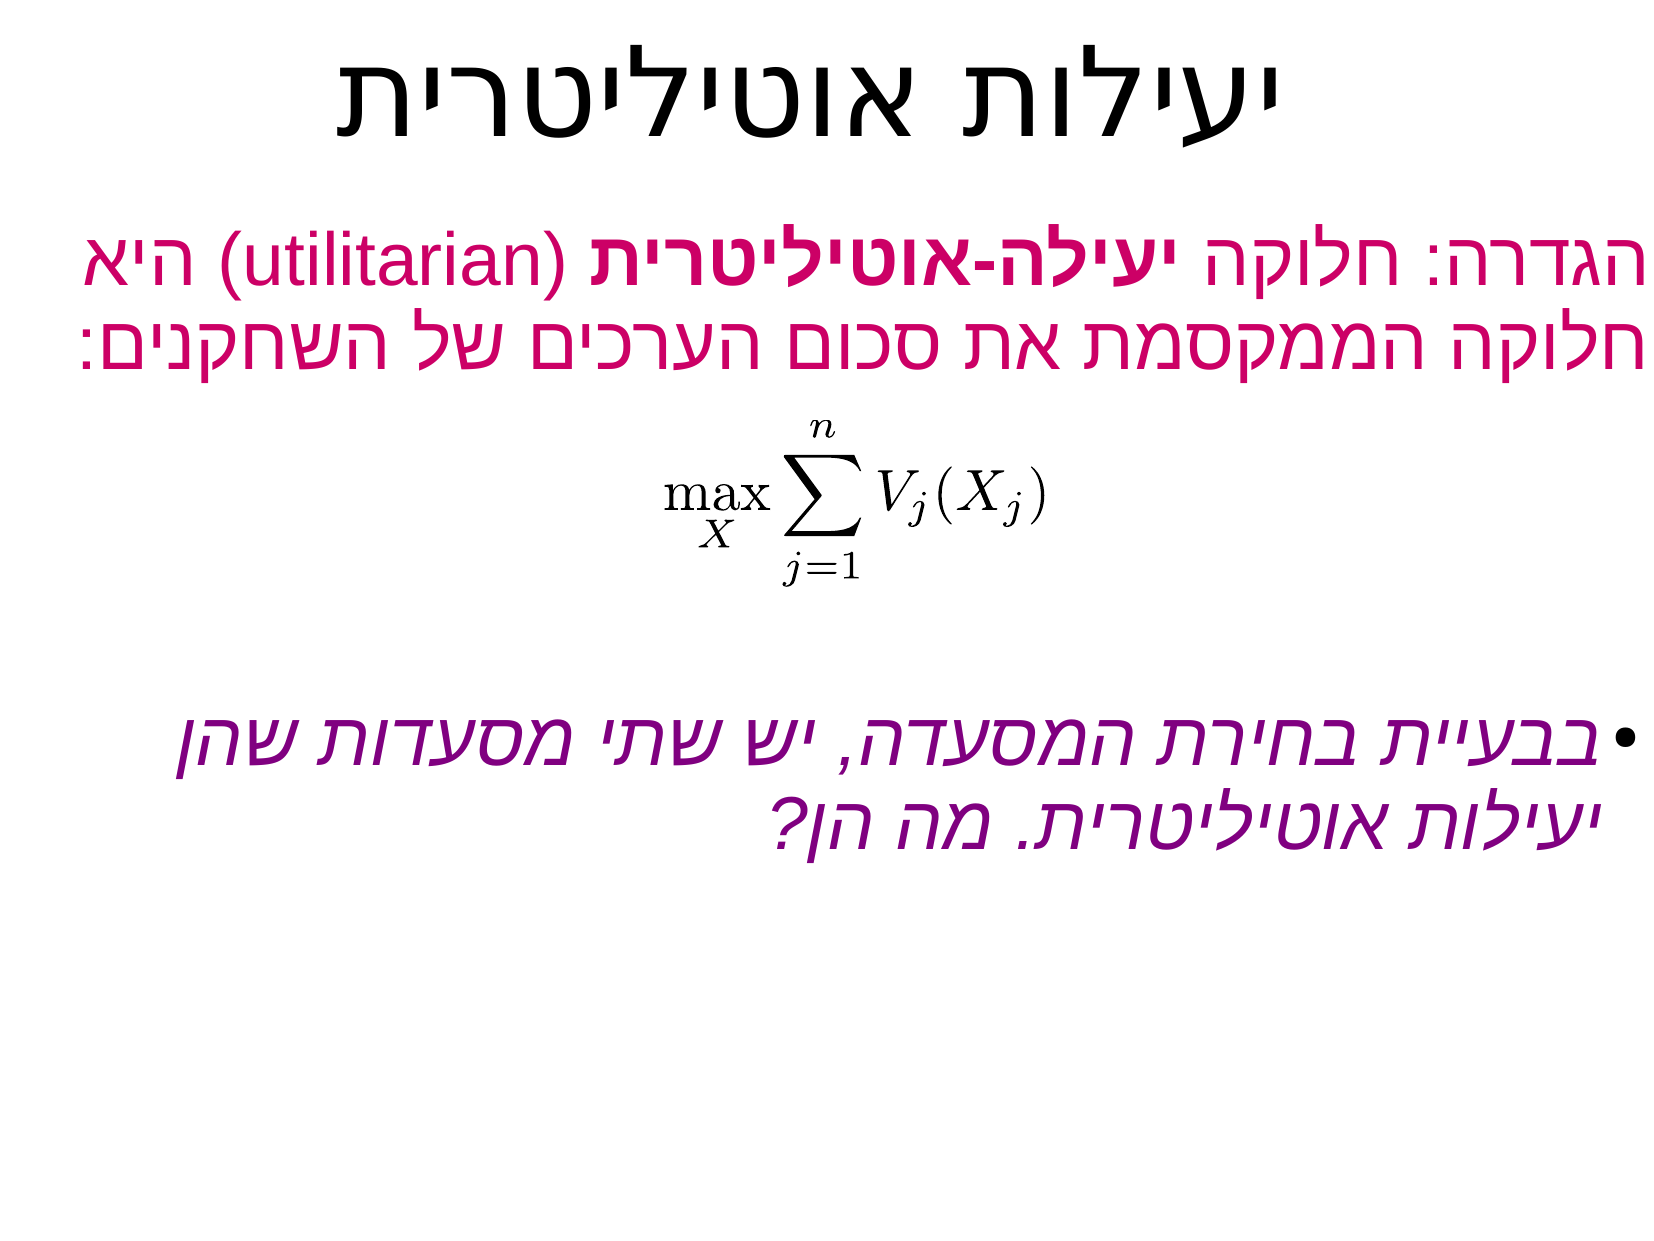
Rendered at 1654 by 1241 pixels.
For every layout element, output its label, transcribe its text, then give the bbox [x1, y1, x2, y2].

picture [662, 420, 1051, 587]
text_box הגדרה: חלוקה יעילה-אוטיליטרית (utilitarian) היא חלוקה הממקסמת את סכום הערכים של השחקנים: [0, 210, 1654, 393]
title יעילות אוטיליטרית [0, 7, 1654, 166]
text_box בבעיית בחירת המסעדה, יש שתי מסעדות שהן יעילות אוטיליטרית. מה הן? [0, 690, 1654, 901]
